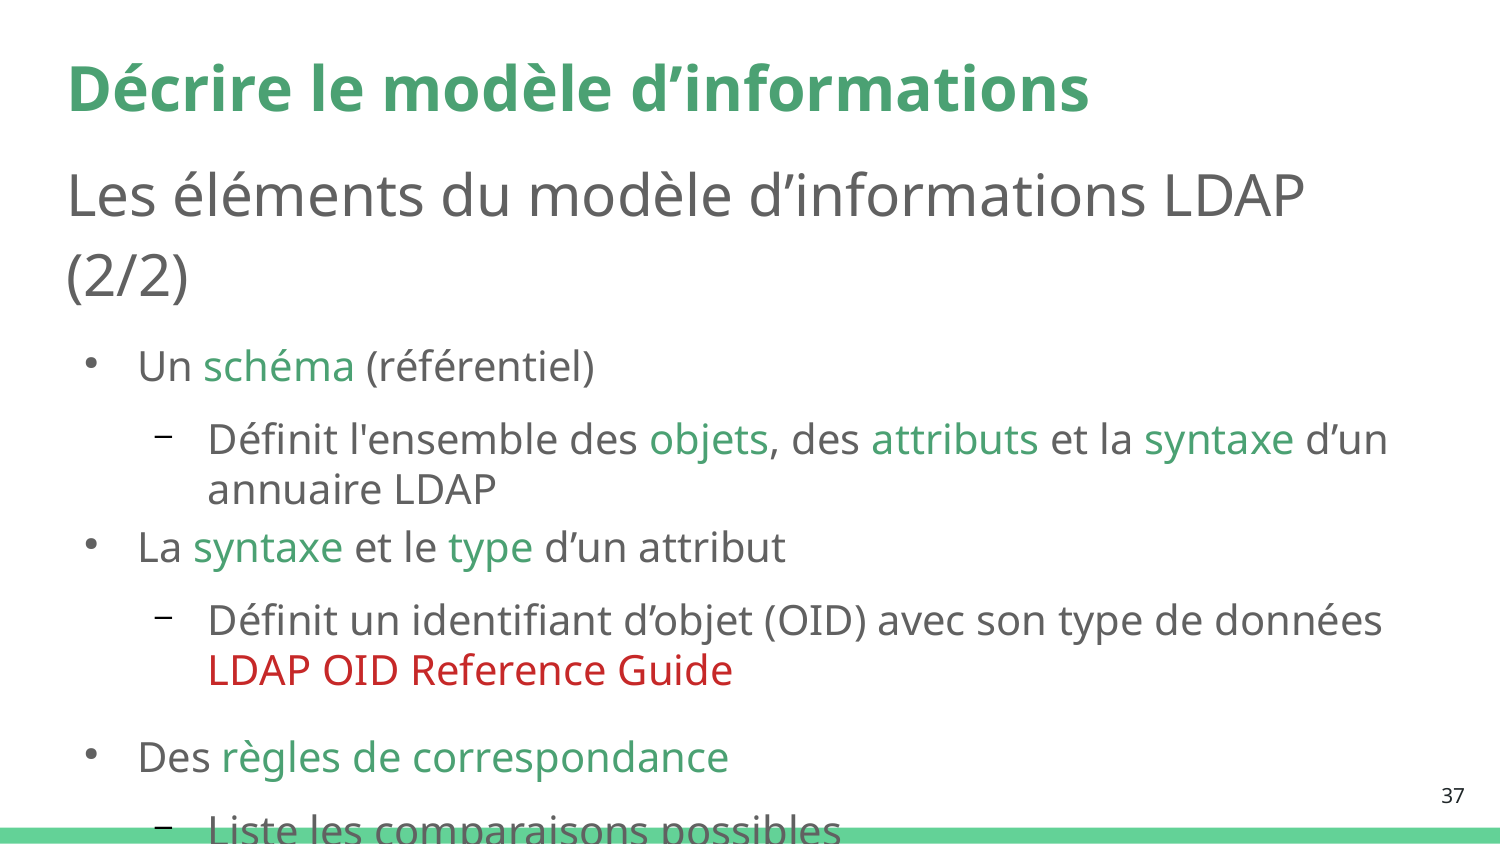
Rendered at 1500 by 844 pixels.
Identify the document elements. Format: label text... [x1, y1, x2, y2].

title Décrire le modèle d’informations [51, 23, 1449, 117]
slide_number <numéro> [1389, 764, 1480, 830]
list Les éléments du modèle d’informations LDAP (2/2) Un schéma (référentiel) Définit l'ensemble des objets, des attributs et la syntaxe d’un annuaire LDAP La syntaxe et le type d’un attribut Définit un identifiant d’objet (OID) avec son type de données LDAP OID Reference Guide Des règles de correspondance Liste les comparaisons possibles [51, 132, 1418, 806]
